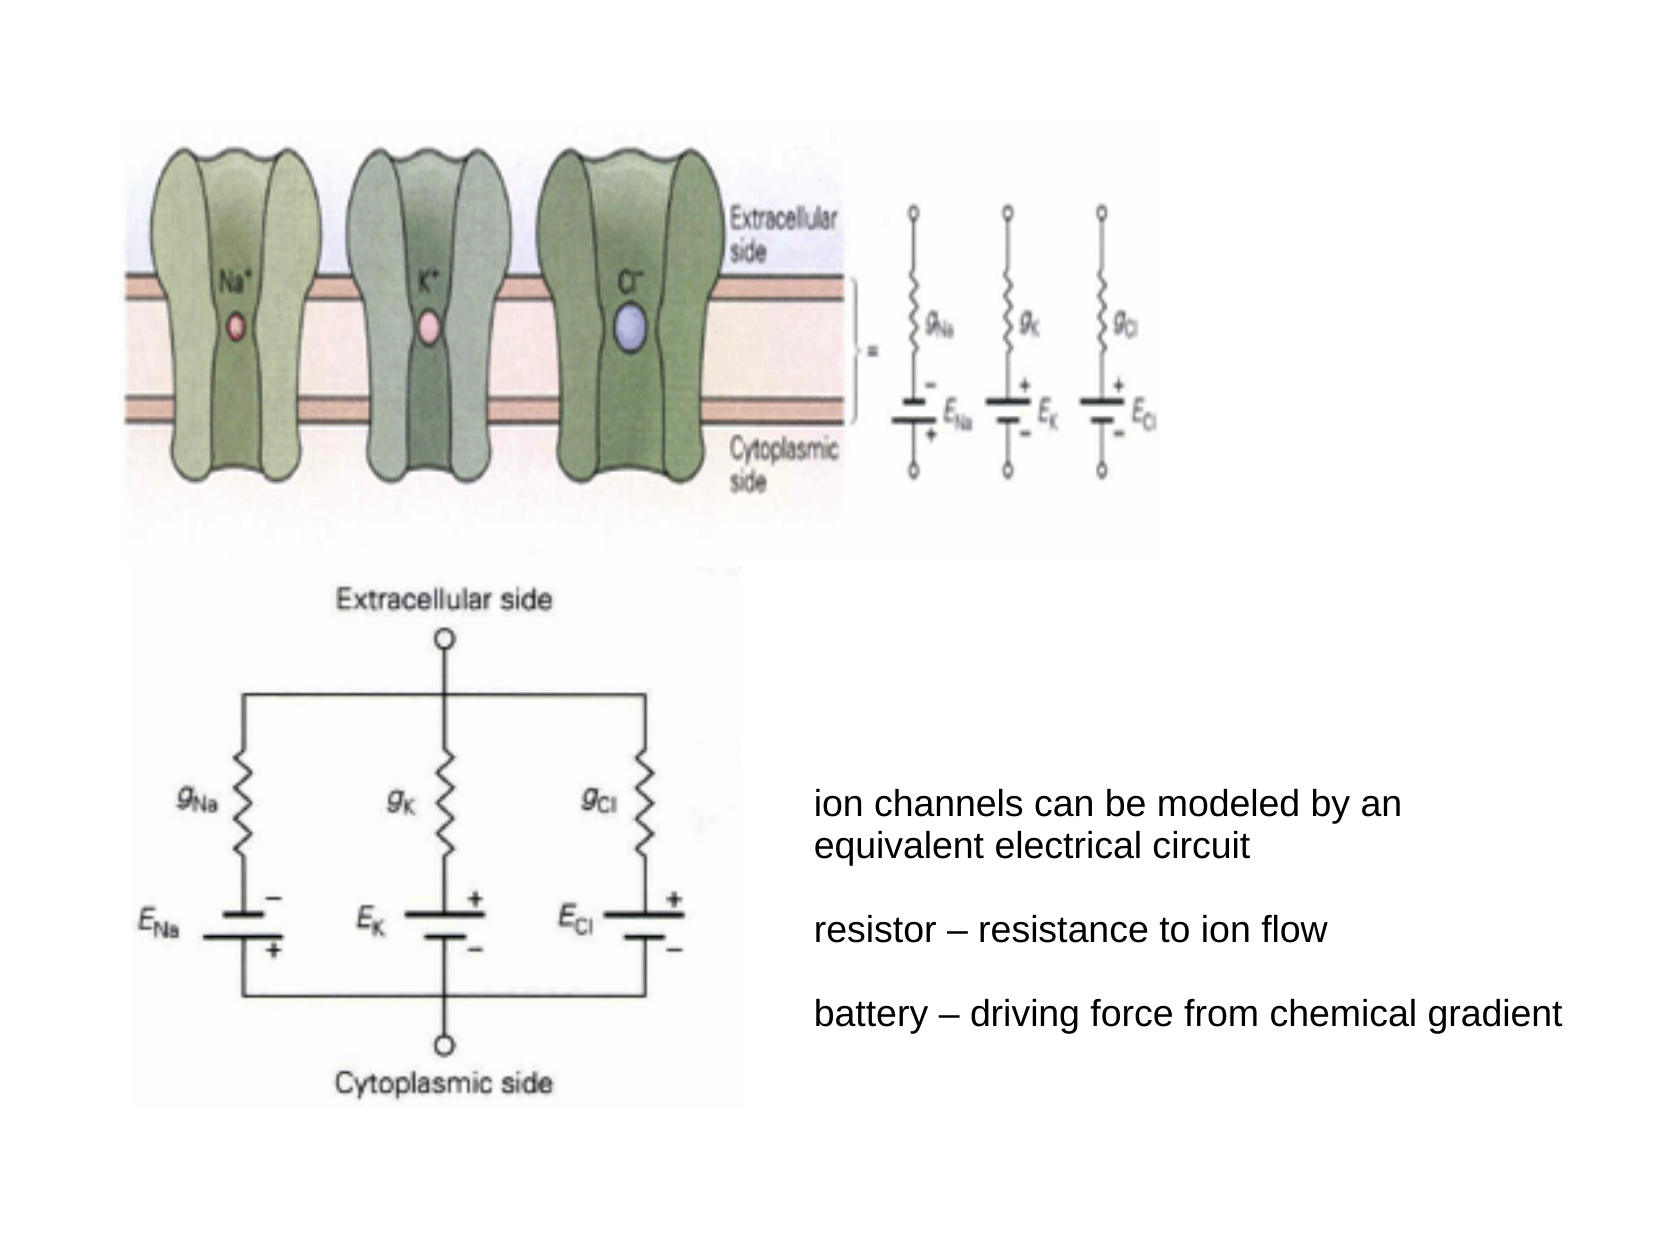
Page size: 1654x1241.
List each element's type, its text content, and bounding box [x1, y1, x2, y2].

picture [125, 566, 743, 1140]
text_box ion channels can be modeled by an equivalent electrical circuit resistor – resistance to ion flow battery – driving force from chemical gradient [799, 775, 1585, 1056]
picture [81, 90, 1204, 563]
